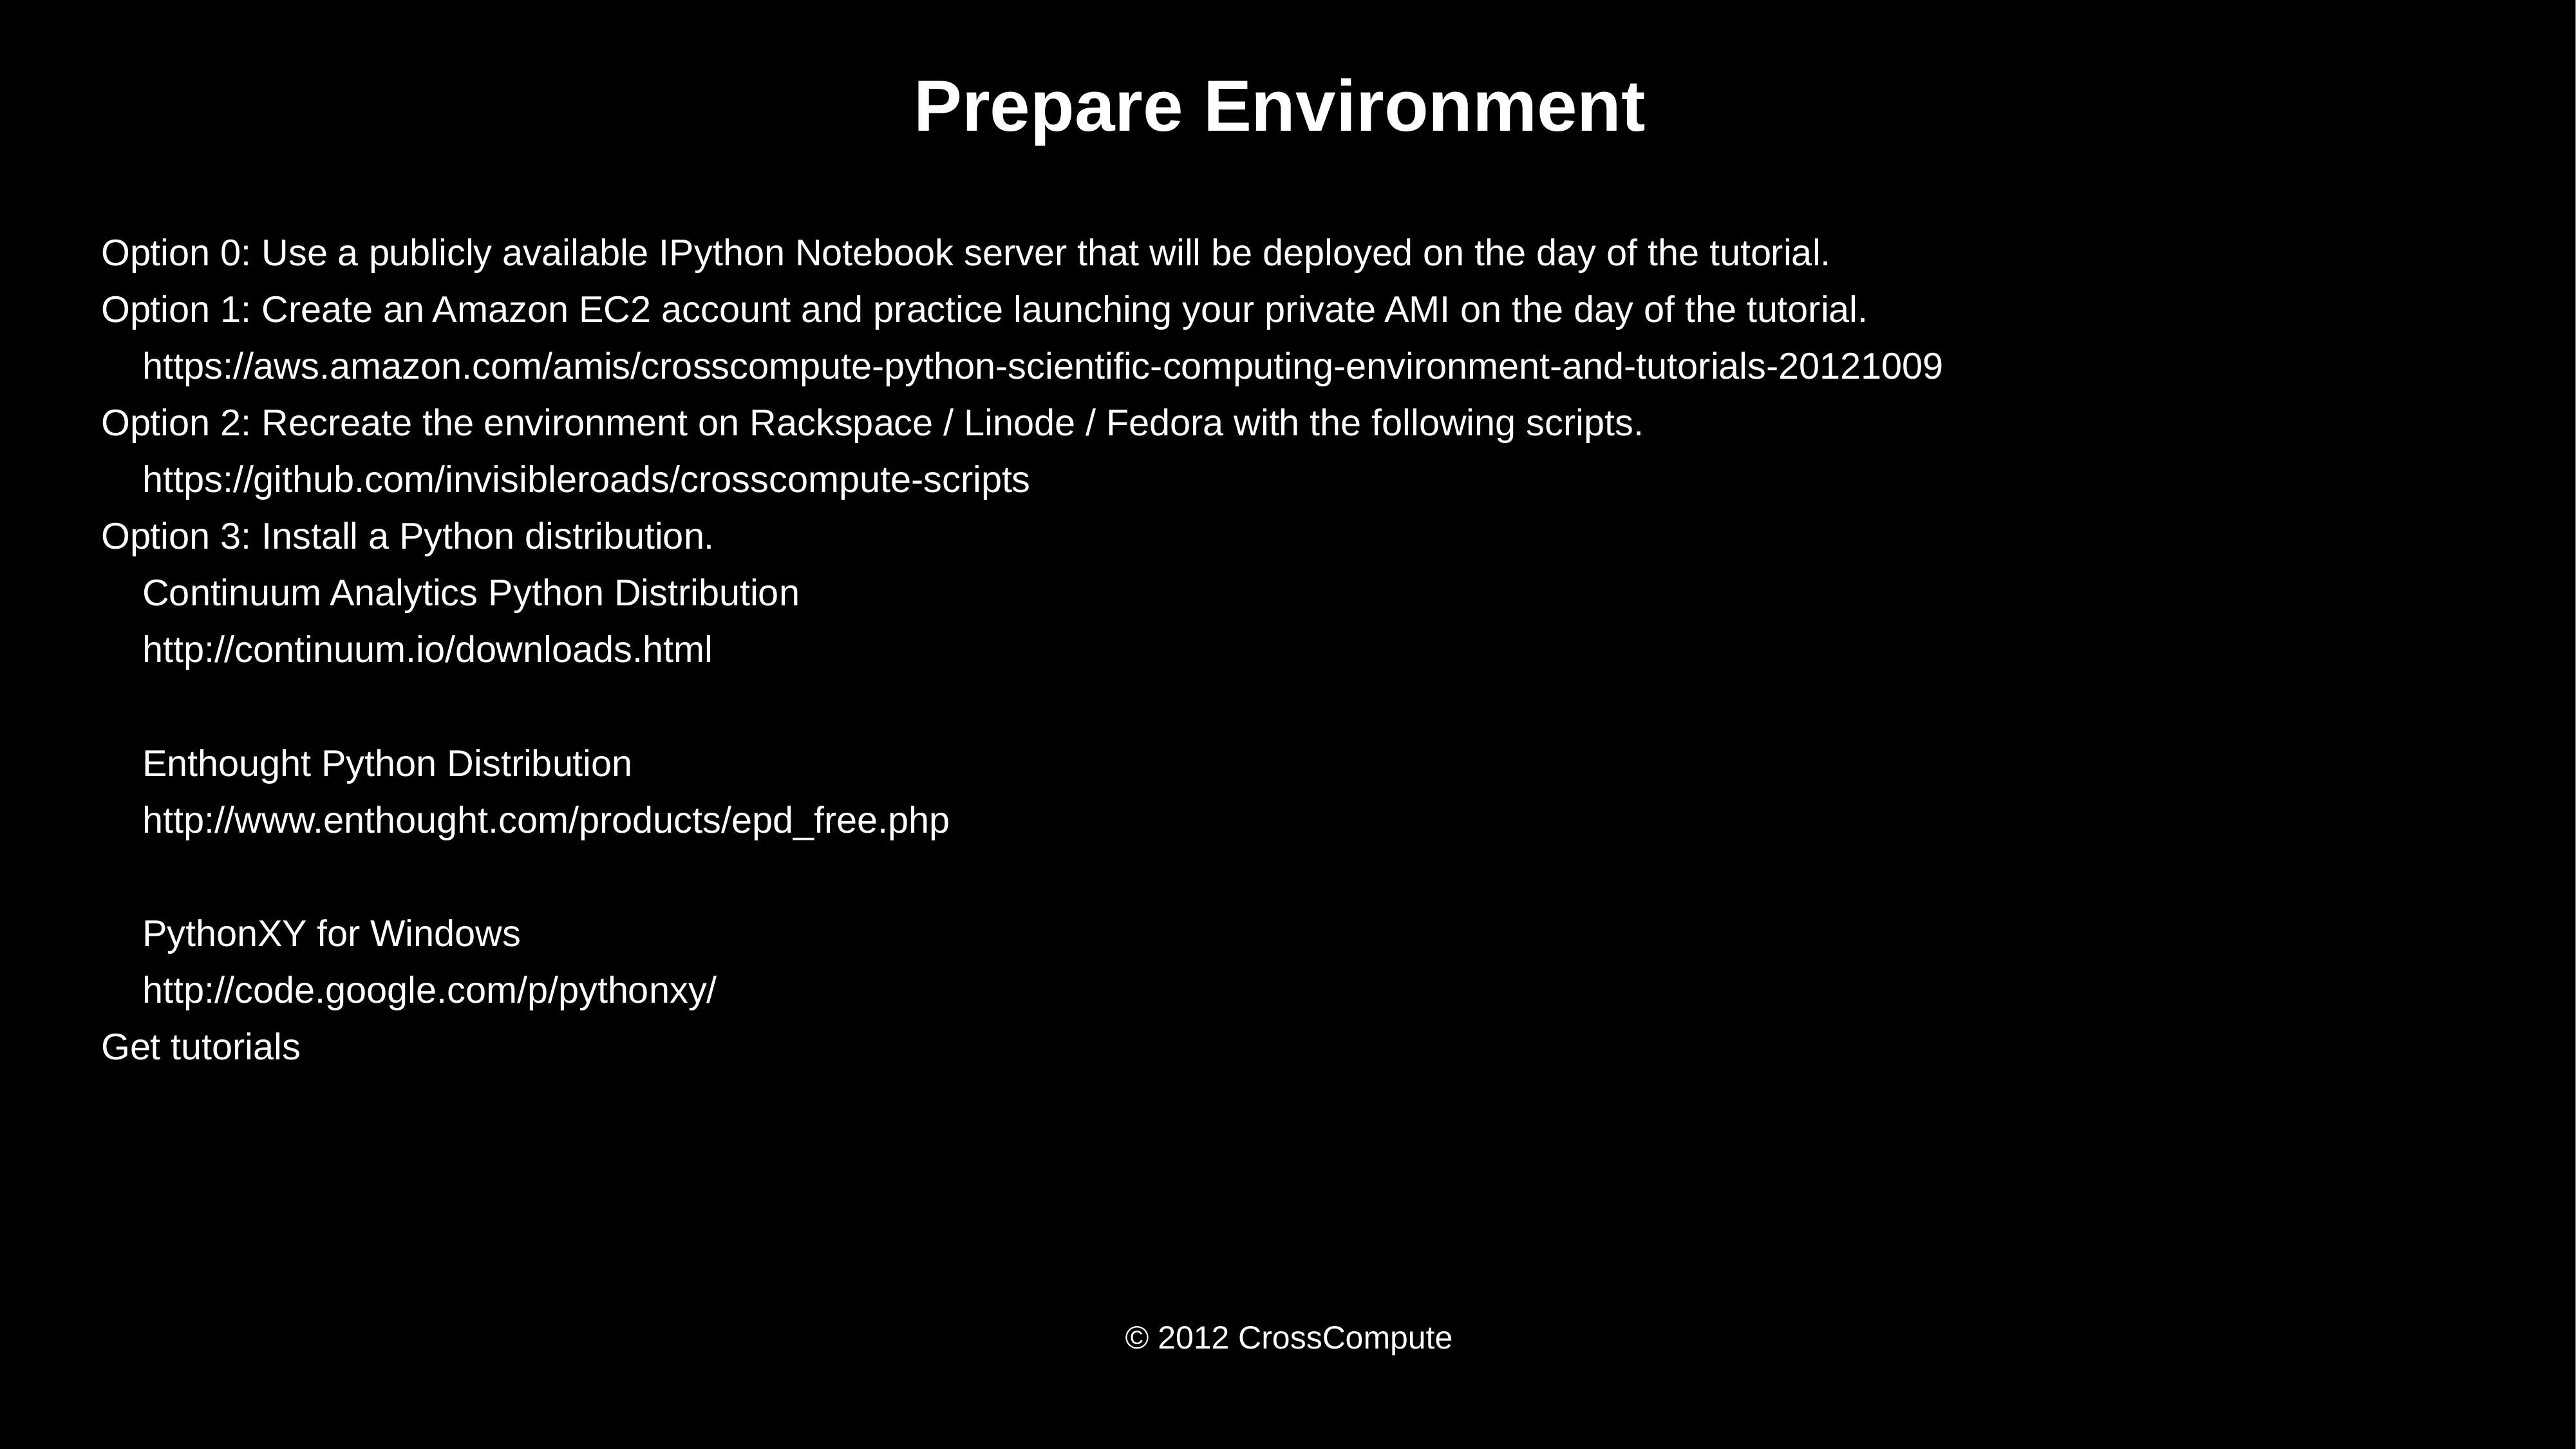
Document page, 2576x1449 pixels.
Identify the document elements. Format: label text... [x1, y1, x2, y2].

list Option 0: Use a publicly available IPython Notebook server that will be deployed on the day of the tutorial. Option 1: Create an Amazon EC2 account and practice launching your private AMI on the day of the tutorial. https://aws.amazon.com/amis/crosscompute-python-scientific-computing-environment-and-tutorials-20121009 Option 2: Recreate the environment on Rackspace / Linode / Fedora with the following scripts. https://github.com/invisibleroads/crosscompute-scripts Option 3: Install a Python distribution. Continuum Analytics Python Distribution http://continuum.io/downloads.html Enthought Python Distribution http://www.enthought.com/products/epd_free.php PythonXY for Windows http://code.google.com/p/pythonxy/ Get tutorials [72, 231, 2488, 1073]
title Prepare Environment [72, 19, 2488, 193]
